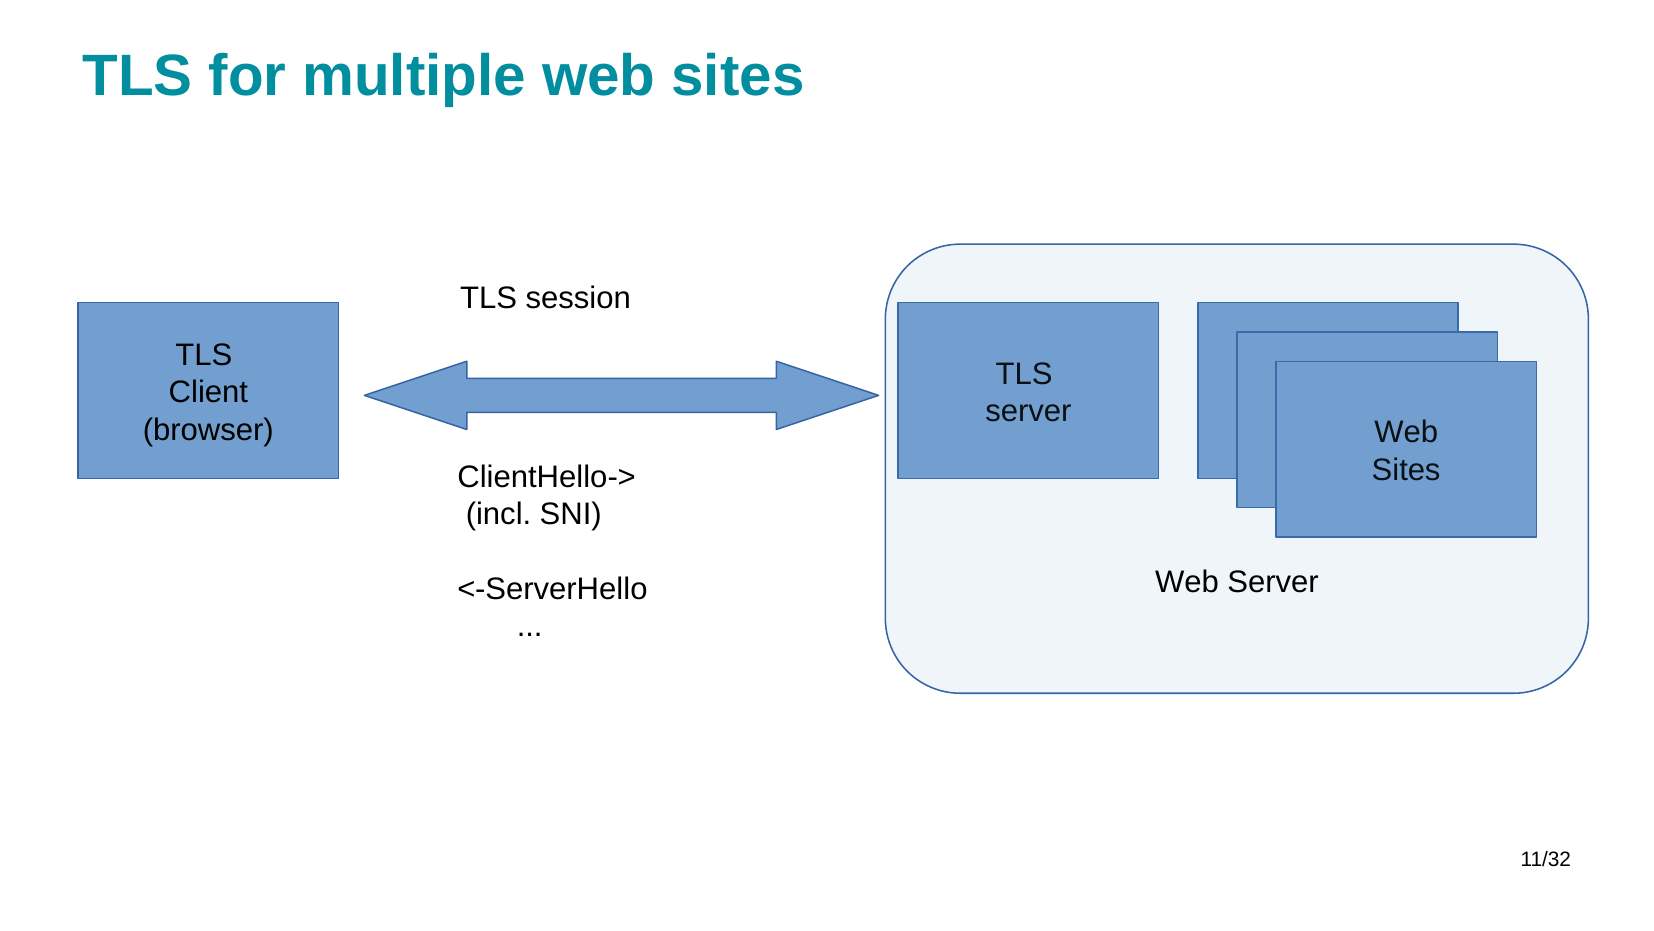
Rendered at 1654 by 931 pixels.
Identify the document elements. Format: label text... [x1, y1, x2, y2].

text_box [364, 361, 879, 430]
text_box ClientHello-> (incl. SNI) <-ServerHello ... [442, 449, 814, 710]
text_box TLS session [445, 270, 782, 333]
text_box TLS for multiple web sites [82, 36, 1571, 193]
text_box TLS Client (browser) [78, 302, 339, 479]
text_box Web Server [885, 244, 1589, 694]
